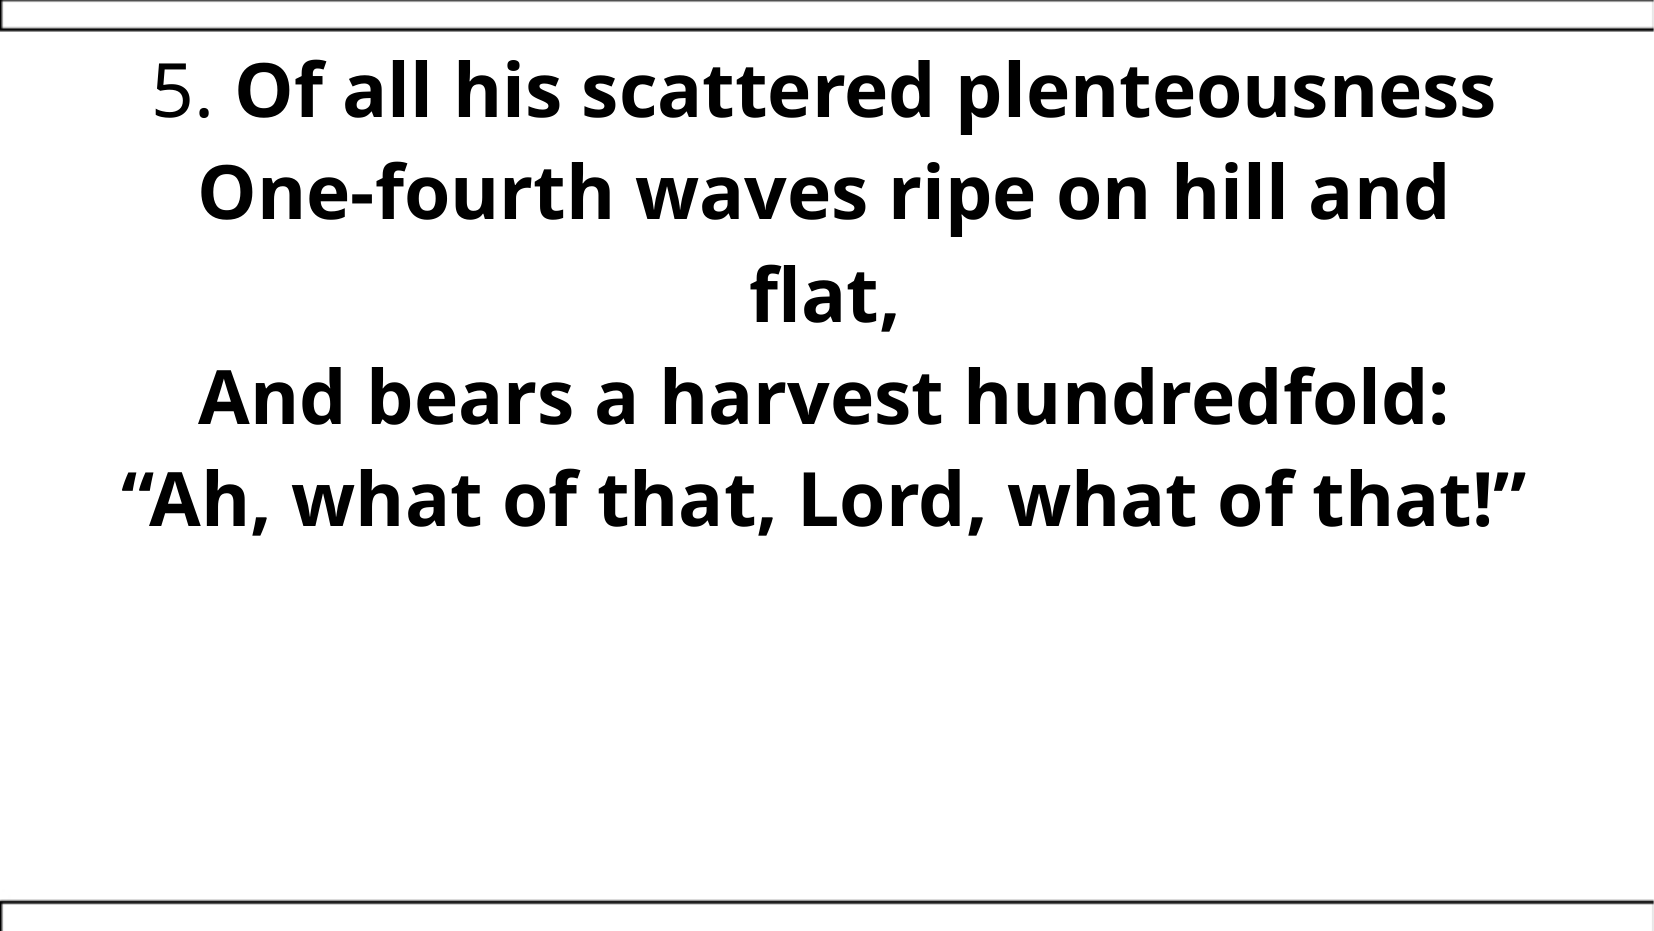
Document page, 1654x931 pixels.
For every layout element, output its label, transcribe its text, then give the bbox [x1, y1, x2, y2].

text_box 5. Of all his scattered plenteousness One-fourth waves ripe on hill and flat, And bears a harvest hundredfold: “Ah, what of that, Lord, what of that!” [105, 30, 1546, 451]
picture [0, 0, 1654, 931]
